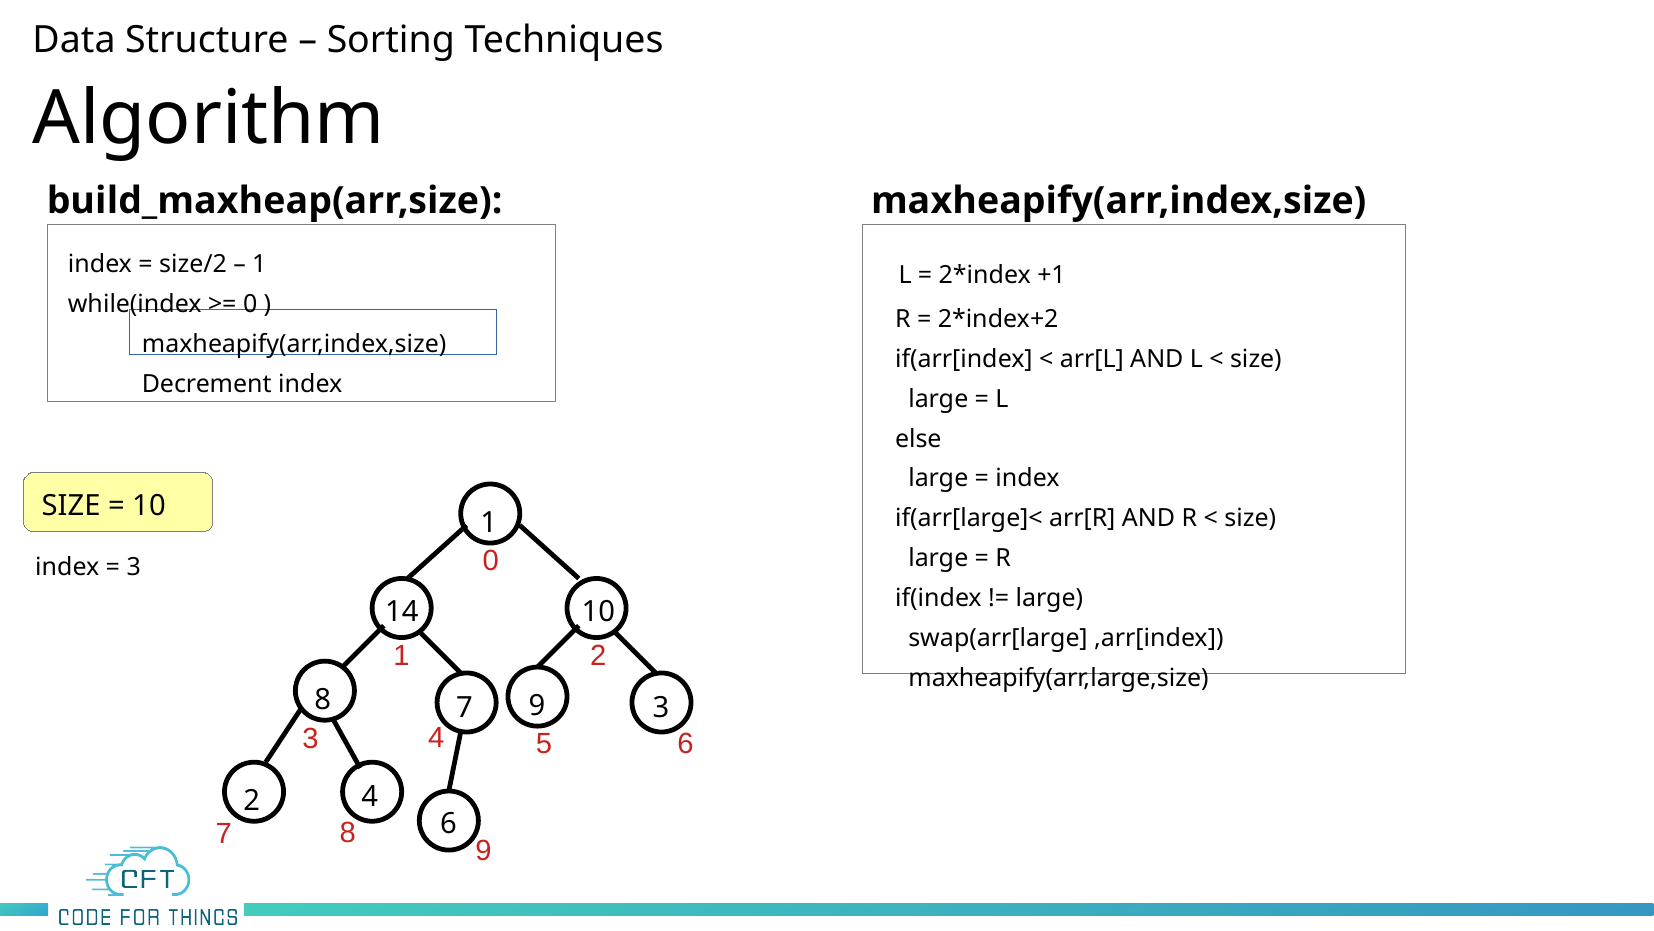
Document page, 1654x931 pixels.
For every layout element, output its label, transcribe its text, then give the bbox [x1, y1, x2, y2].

text_box L = 2*index +1 R = 2*index+2 if(arr[index] < arr[L] AND L < size) large = L else large = index if(arr[large]< arr[R] AND R < size) large = R if(index != large) swap(arr[large] ,arr[index]) maxheapify(arr,large,size) [874, 236, 1371, 647]
text_box 4 [346, 768, 395, 818]
text_box 3 [287, 714, 293, 724]
text_box 3 [637, 678, 686, 728]
text_box index = size/2 – 1 while(index >= 0 ) maxheapify(arr,index,size) Decrement index [53, 238, 508, 402]
text_box [468, 483, 512, 493]
text_box 3 [287, 714, 334, 763]
text_box 2 [228, 772, 277, 822]
text_box 4 [413, 713, 460, 762]
text_box index = 3 [0, 541, 186, 591]
text_box [232, 762, 276, 772]
text_box [862, 224, 1406, 674]
text_box [432, 845, 466, 851]
title Data Structure – Sorting Techniques Algorithm [32, 12, 1184, 166]
text_box [490, 684, 497, 721]
text_box [460, 728, 482, 733]
text_box [277, 773, 284, 811]
text_box [450, 672, 484, 678]
text_box [371, 818, 386, 822]
text_box [362, 762, 390, 768]
text_box 8 [324, 808, 371, 857]
text_box [302, 661, 347, 671]
text_box [348, 672, 355, 710]
text_box [437, 687, 441, 713]
text_box [224, 777, 228, 806]
text_box 9 [513, 677, 562, 727]
text_box 1 [378, 631, 425, 680]
text_box [631, 686, 637, 719]
text_box [395, 773, 402, 811]
text_box [419, 803, 425, 838]
text_box 7 [441, 678, 490, 728]
text_box 7 [200, 809, 247, 857]
text_box [515, 667, 560, 677]
text_box [342, 778, 346, 806]
text_box 5 [521, 719, 567, 768]
text_box 14 [370, 582, 438, 632]
text_box [387, 578, 416, 582]
text_box [686, 686, 692, 719]
text_box SIZE = 10 [26, 476, 207, 526]
text_box [433, 791, 464, 795]
text_box 2 [575, 631, 622, 680]
text_box 6 [425, 795, 474, 845]
text_box [23, 472, 213, 532]
text_box [645, 672, 678, 678]
text_box [295, 676, 299, 705]
text_box [474, 805, 479, 837]
text_box build_maxheap(arr,size): [32, 165, 650, 225]
picture [59, 846, 237, 925]
text_box [562, 680, 568, 714]
text_box 6 [662, 719, 709, 768]
text_box [582, 578, 611, 582]
text_box 10 [566, 582, 634, 632]
text_box maxheapify(arr,index,size) [856, 166, 1571, 225]
text_box [646, 728, 662, 733]
text_box [47, 224, 556, 402]
text_box 0 [467, 536, 514, 585]
text_box 9 [460, 826, 507, 875]
text_box 1 [458, 493, 525, 544]
text_box 8 [299, 671, 348, 721]
text_box [507, 680, 513, 714]
